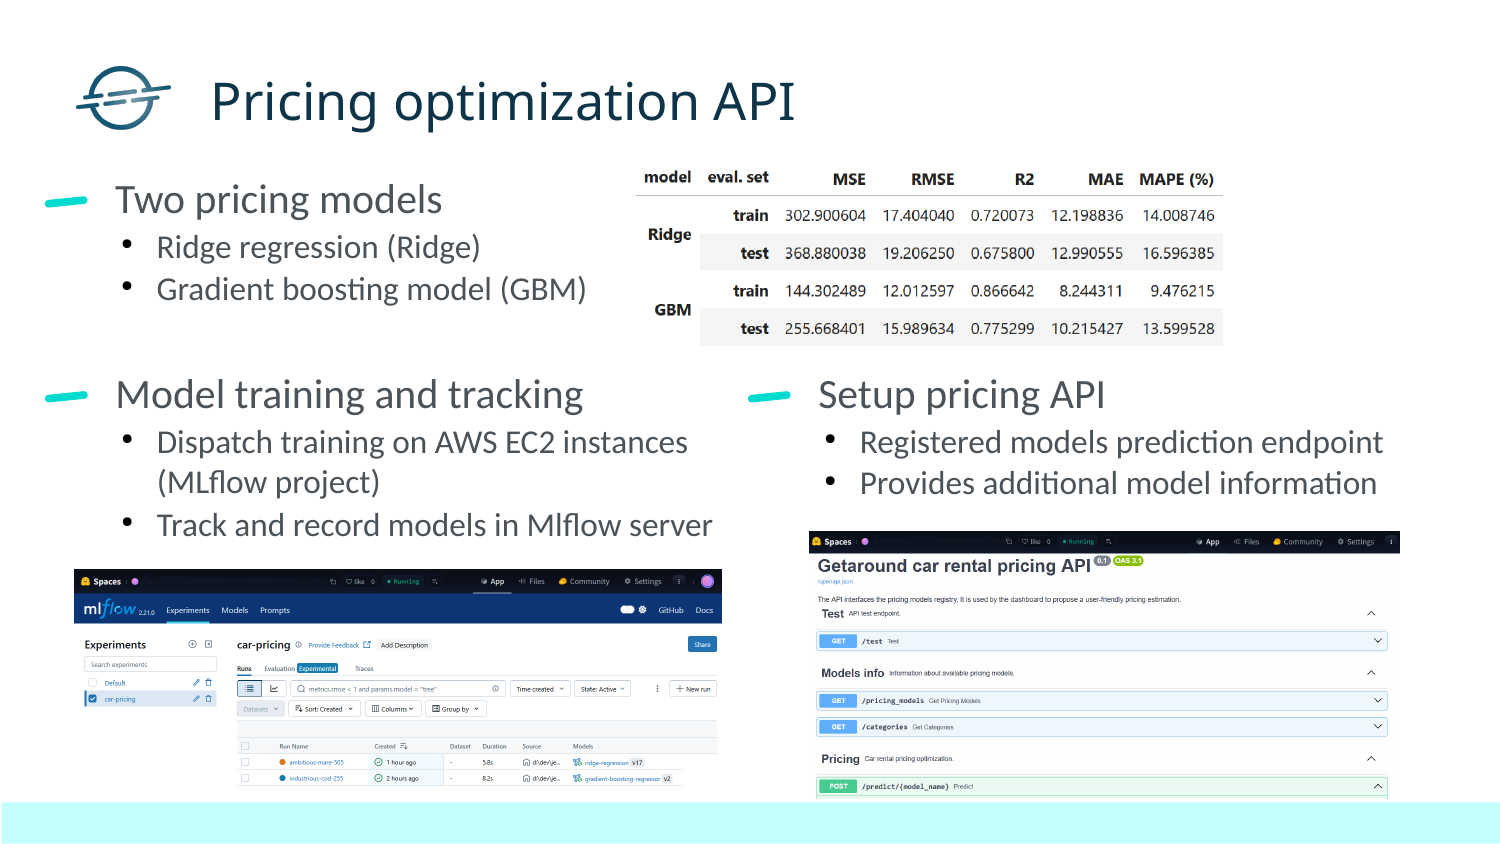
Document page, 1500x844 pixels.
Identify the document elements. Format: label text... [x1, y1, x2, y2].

text_box [44, 196, 88, 208]
title Registered models prediction endpoint [809, 405, 1421, 446]
picture [635, 164, 1226, 348]
text_box [747, 391, 791, 403]
picture [74, 569, 722, 791]
title Provides additional model information [809, 446, 1421, 511]
picture [809, 531, 1400, 799]
title Dispatch training on AWS EC2 instances (MLflow project) [106, 405, 718, 487]
title Pricing optimization API [195, 53, 943, 141]
title Ridge regression (Ridge) [106, 210, 580, 251]
text_box [1, 802, 1500, 844]
picture [76, 66, 171, 130]
title Model training and tracking [100, 351, 629, 440]
title Two pricing models [100, 157, 629, 230]
title Setup pricing API [803, 352, 1332, 440]
text_box [45, 391, 88, 403]
title Track and record models in Mlflow server [106, 487, 735, 553]
title Gradient boosting model (GBM) [106, 251, 635, 311]
